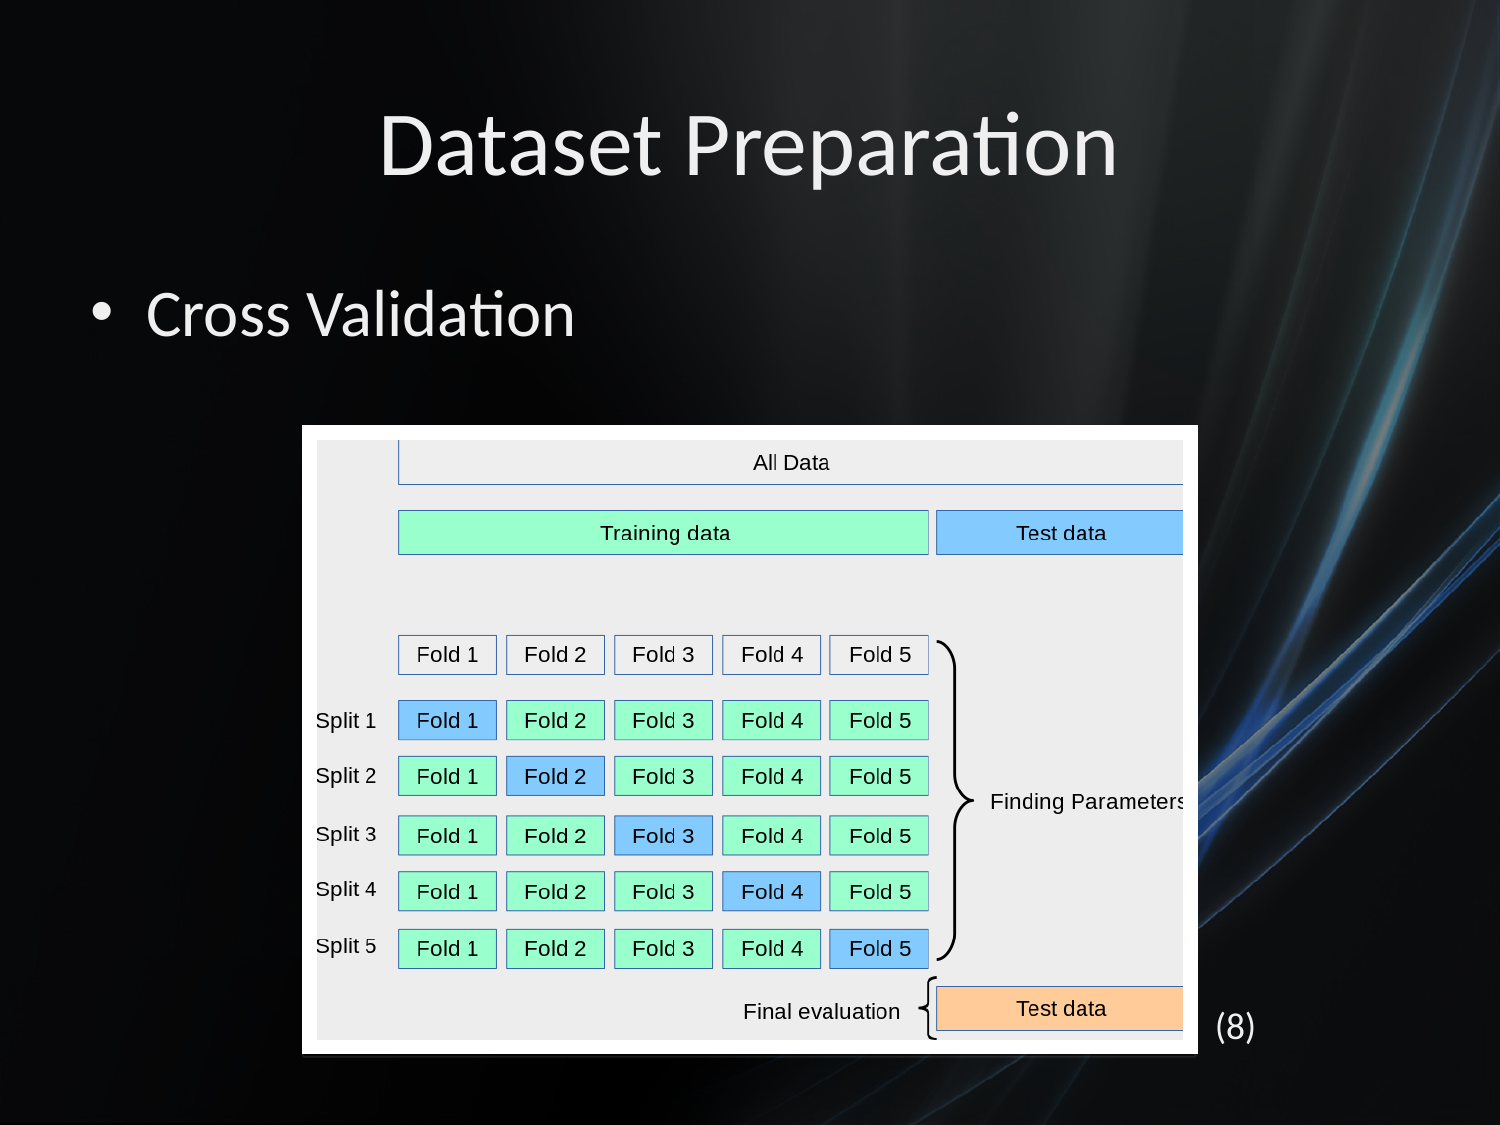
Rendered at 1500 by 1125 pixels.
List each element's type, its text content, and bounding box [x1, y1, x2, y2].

text_box (8) [1199, 994, 1288, 1055]
picture [0, 0, 1500, 1125]
title Dataset Preparation [75, 45, 1425, 233]
list Cross Validation [75, 262, 1425, 1005]
